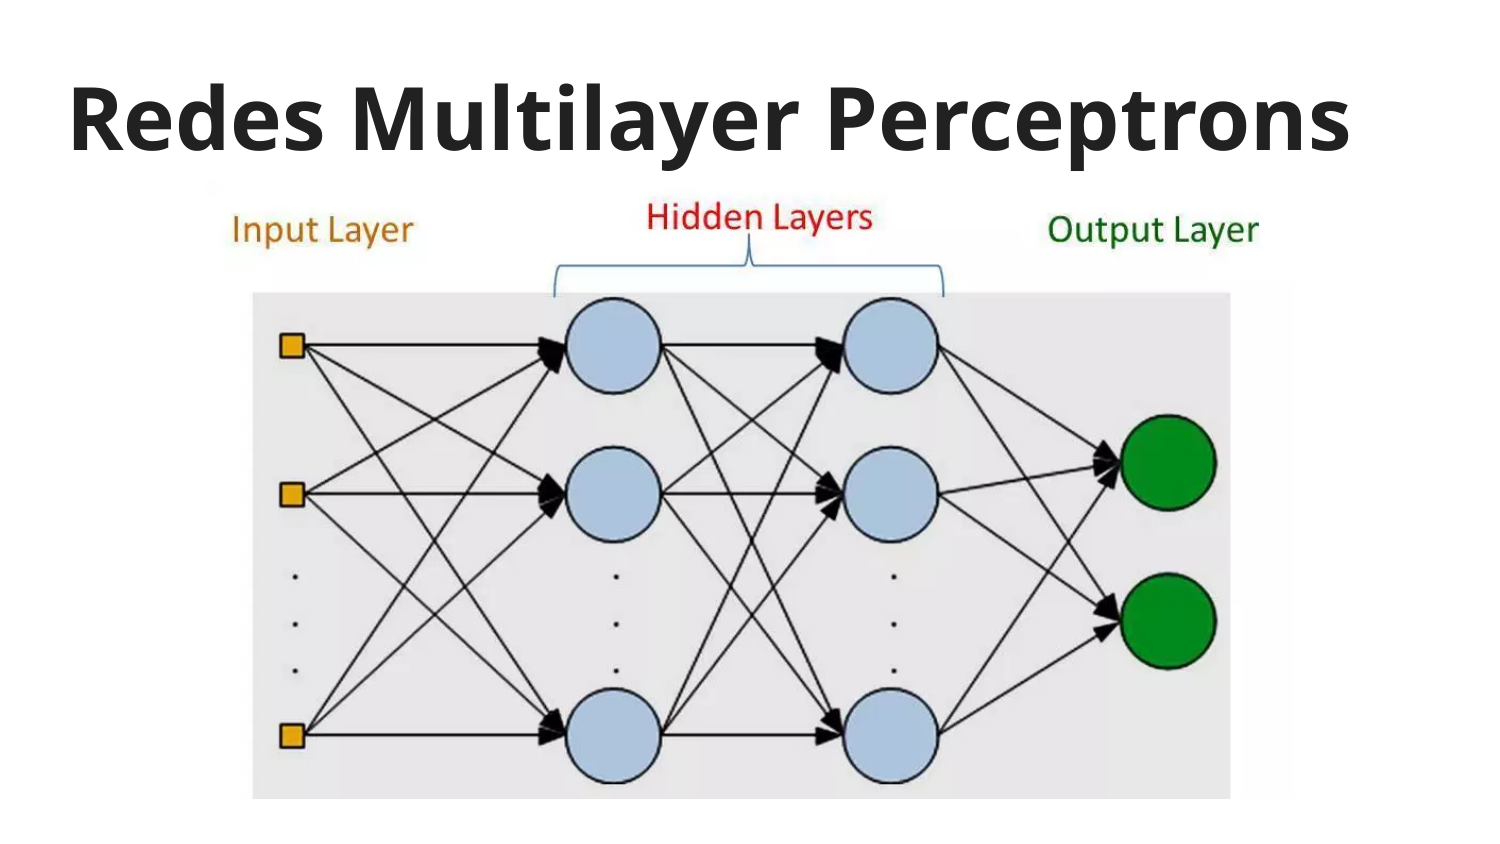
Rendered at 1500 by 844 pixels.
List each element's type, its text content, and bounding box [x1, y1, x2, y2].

title Redes Multilayer Perceptrons [51, 48, 1449, 180]
picture [206, 179, 1294, 799]
